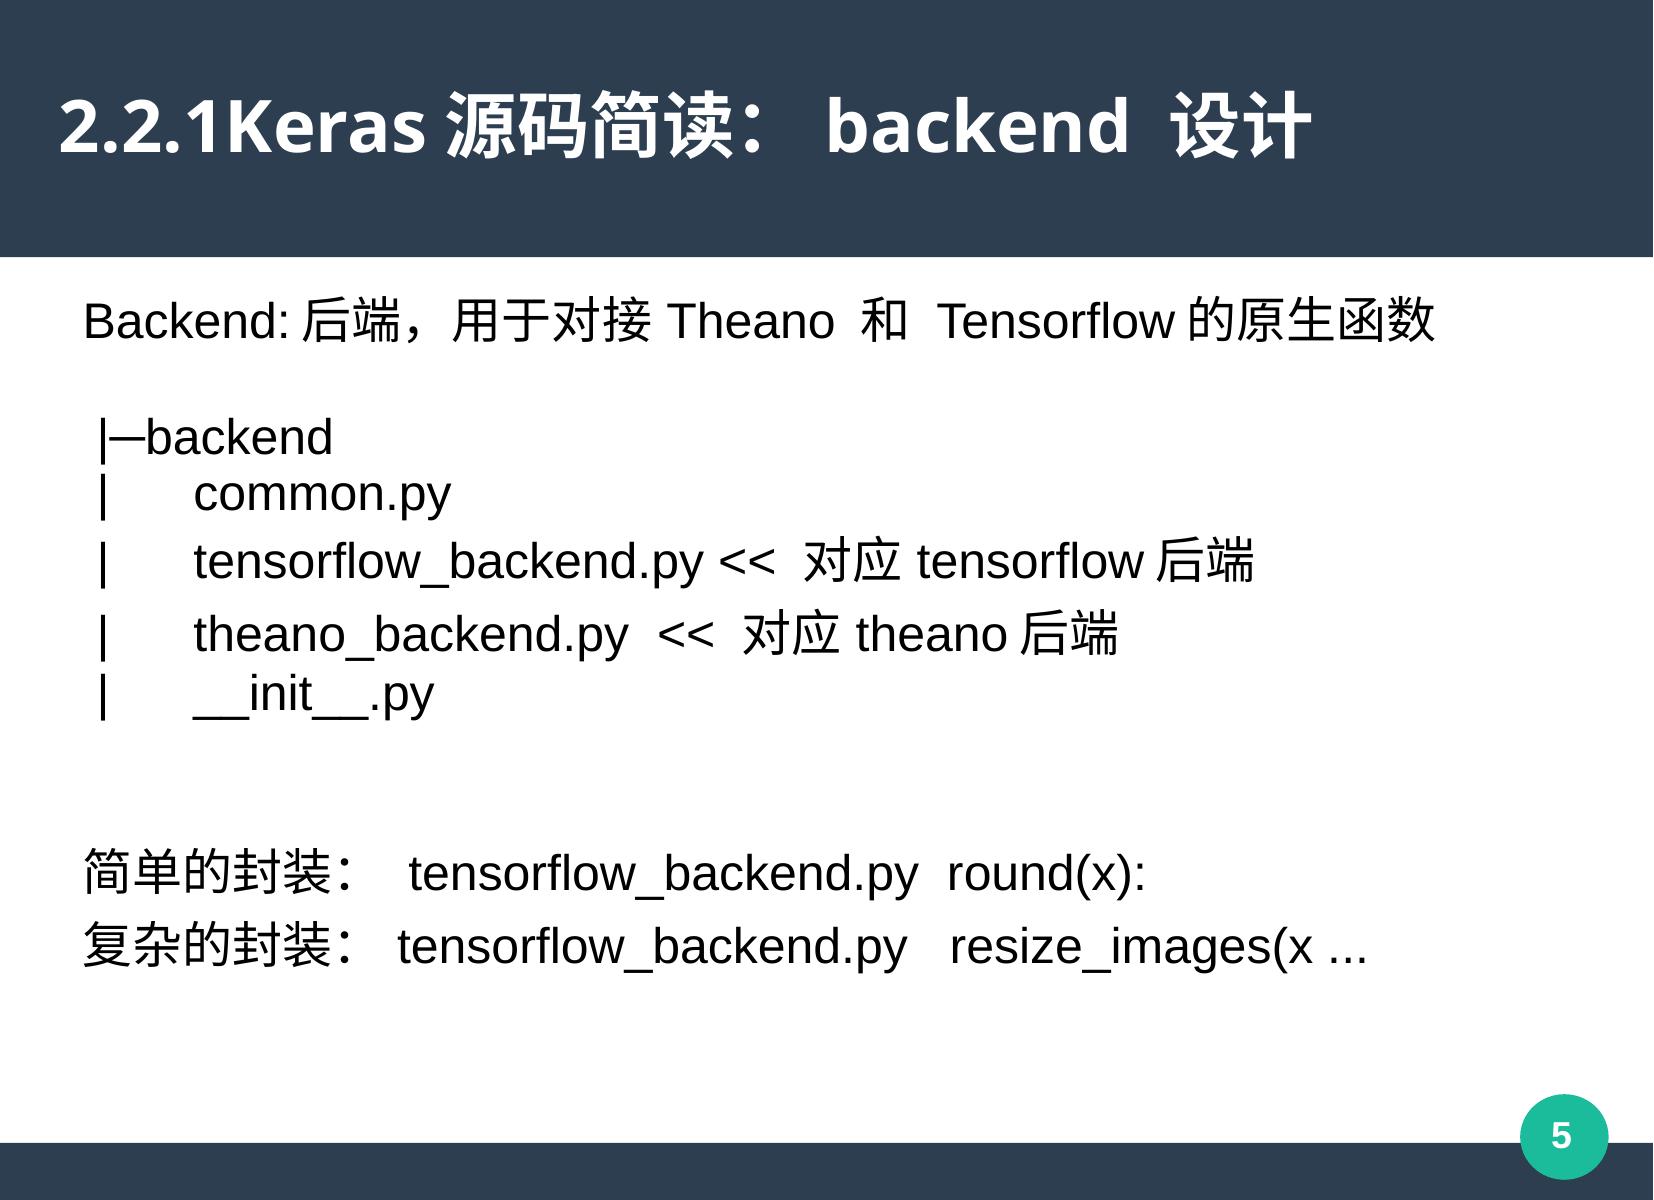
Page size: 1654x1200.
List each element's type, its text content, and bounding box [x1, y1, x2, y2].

text_box 2.2.1Keras源码简读：backend 设计 [58, 47, 1594, 200]
subtitle Backend:后端，用于对接Theano 和 Tensorflow的原生函数 |─backend | common.py | tensorflow_backend.py << 对应tensorflow后端 | theano_backend.py << 对应theano后端 | __init__.py 简单的封装： tensorflow_backend.py round(x): 复杂的封装：tensorflow_backend.py resize_images(x ... [82, 280, 1571, 986]
text_box 5 [1536, 1104, 1641, 1175]
